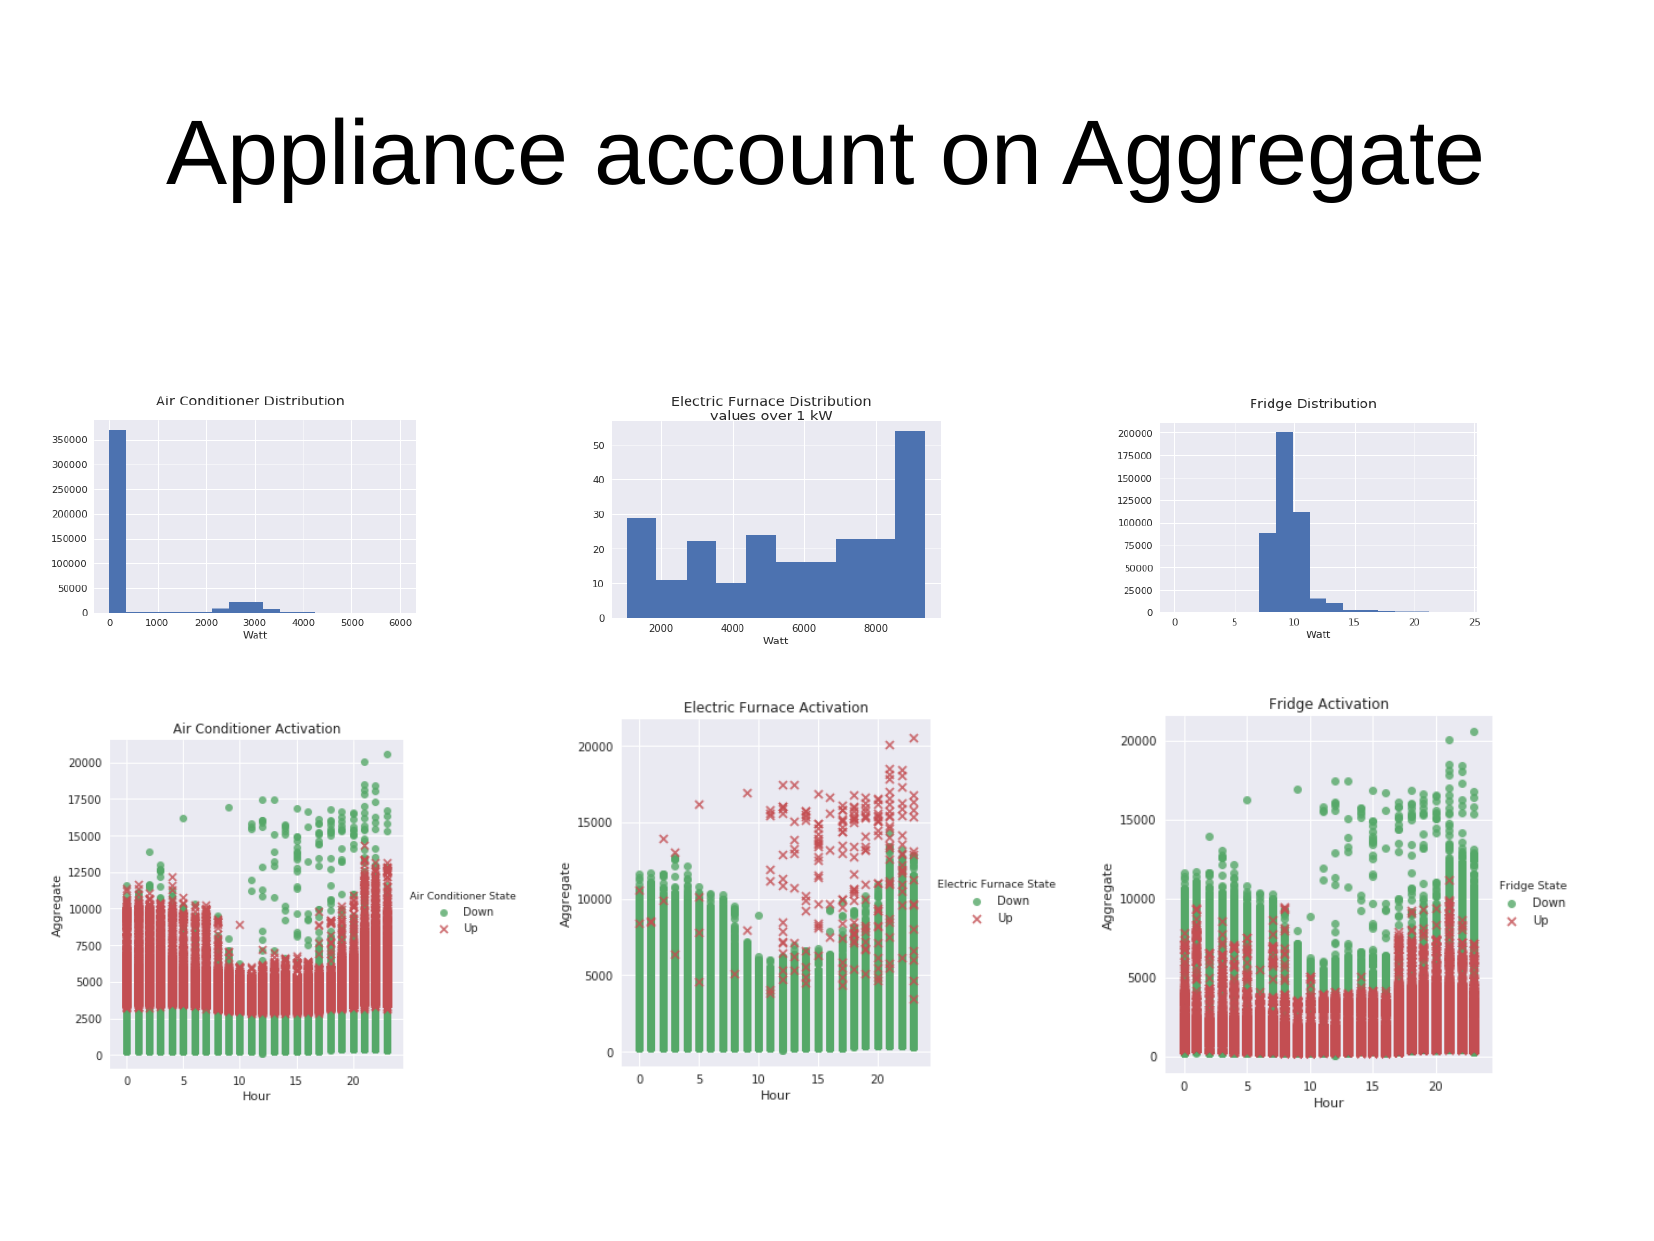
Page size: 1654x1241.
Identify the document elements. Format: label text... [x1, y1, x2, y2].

picture [1095, 689, 1576, 1118]
picture [585, 389, 946, 652]
picture [553, 693, 1066, 1111]
title Appliance account on Aggregate [82, 49, 1571, 257]
picture [44, 389, 421, 646]
picture [1110, 392, 1486, 646]
picture [45, 715, 526, 1111]
